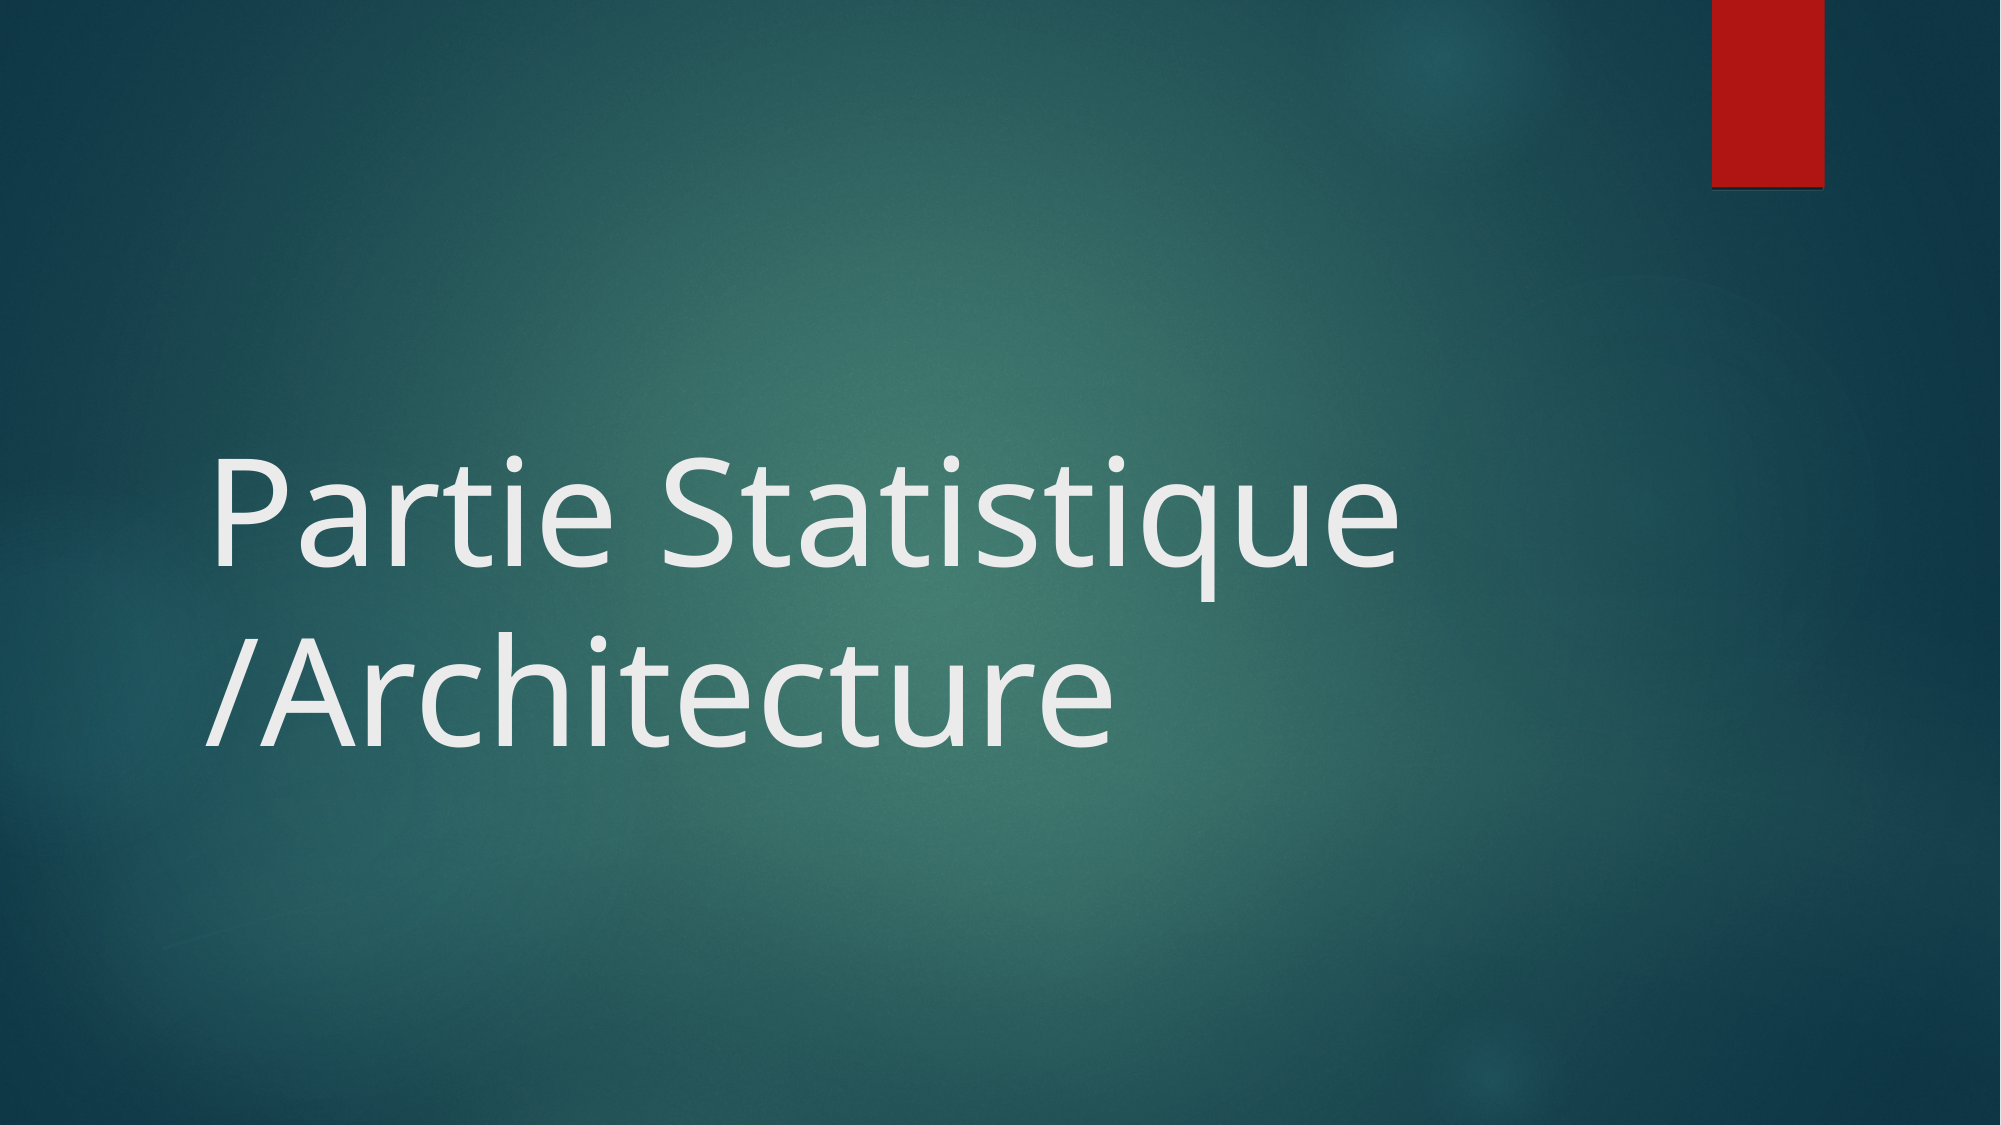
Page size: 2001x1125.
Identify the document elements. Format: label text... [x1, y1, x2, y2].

title Partie Statistique /Architecture [189, 237, 1638, 784]
picture [0, 0, 2001, 1125]
